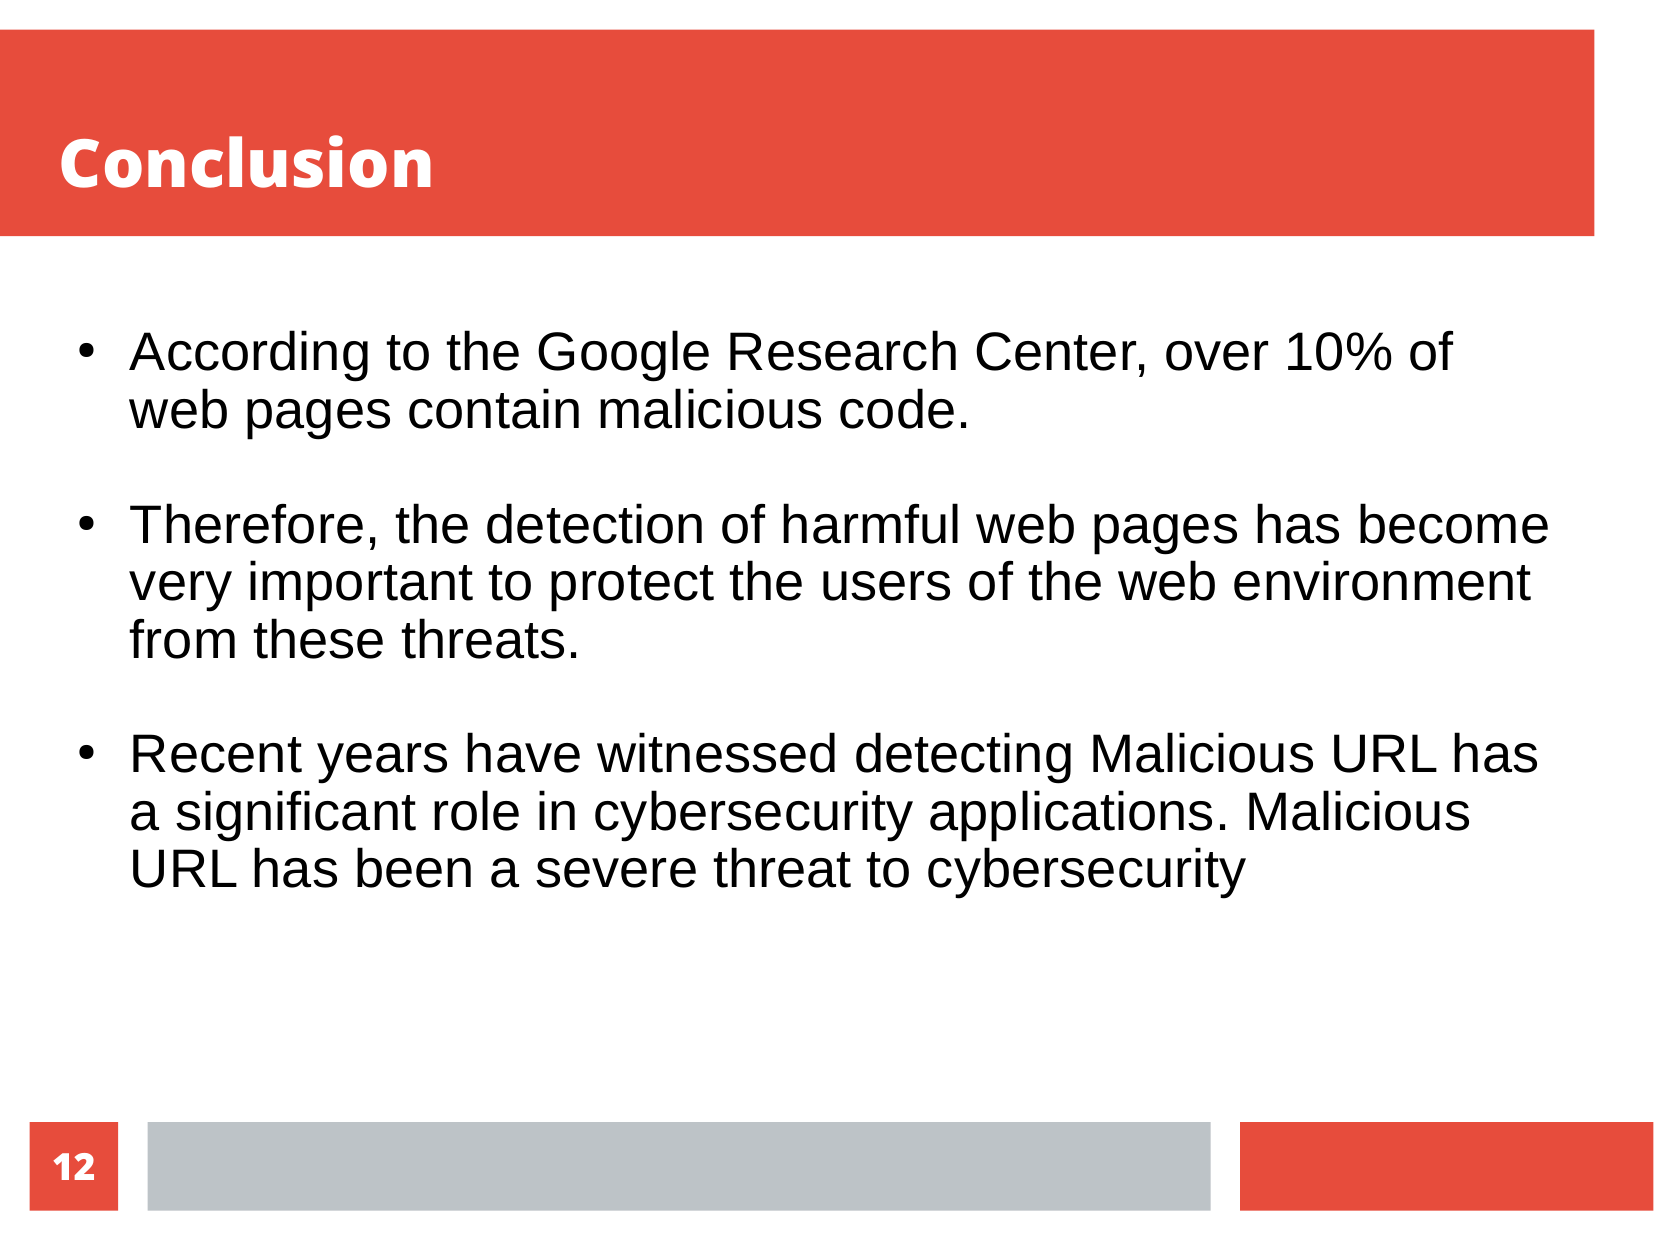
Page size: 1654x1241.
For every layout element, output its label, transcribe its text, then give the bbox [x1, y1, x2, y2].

list According to the Google Research Center, over 10% of web pages contain malicious code. Therefore, the detection of harmful web pages has become very important to protect the users of the web environment from these threats. Recent years have witnessed detecting Malicious URL has a significant role in cybersecurity applications. Malicious URL has been a severe threat to cybersecurity [59, 324, 1565, 1093]
title Conclusion [59, 59, 1595, 207]
